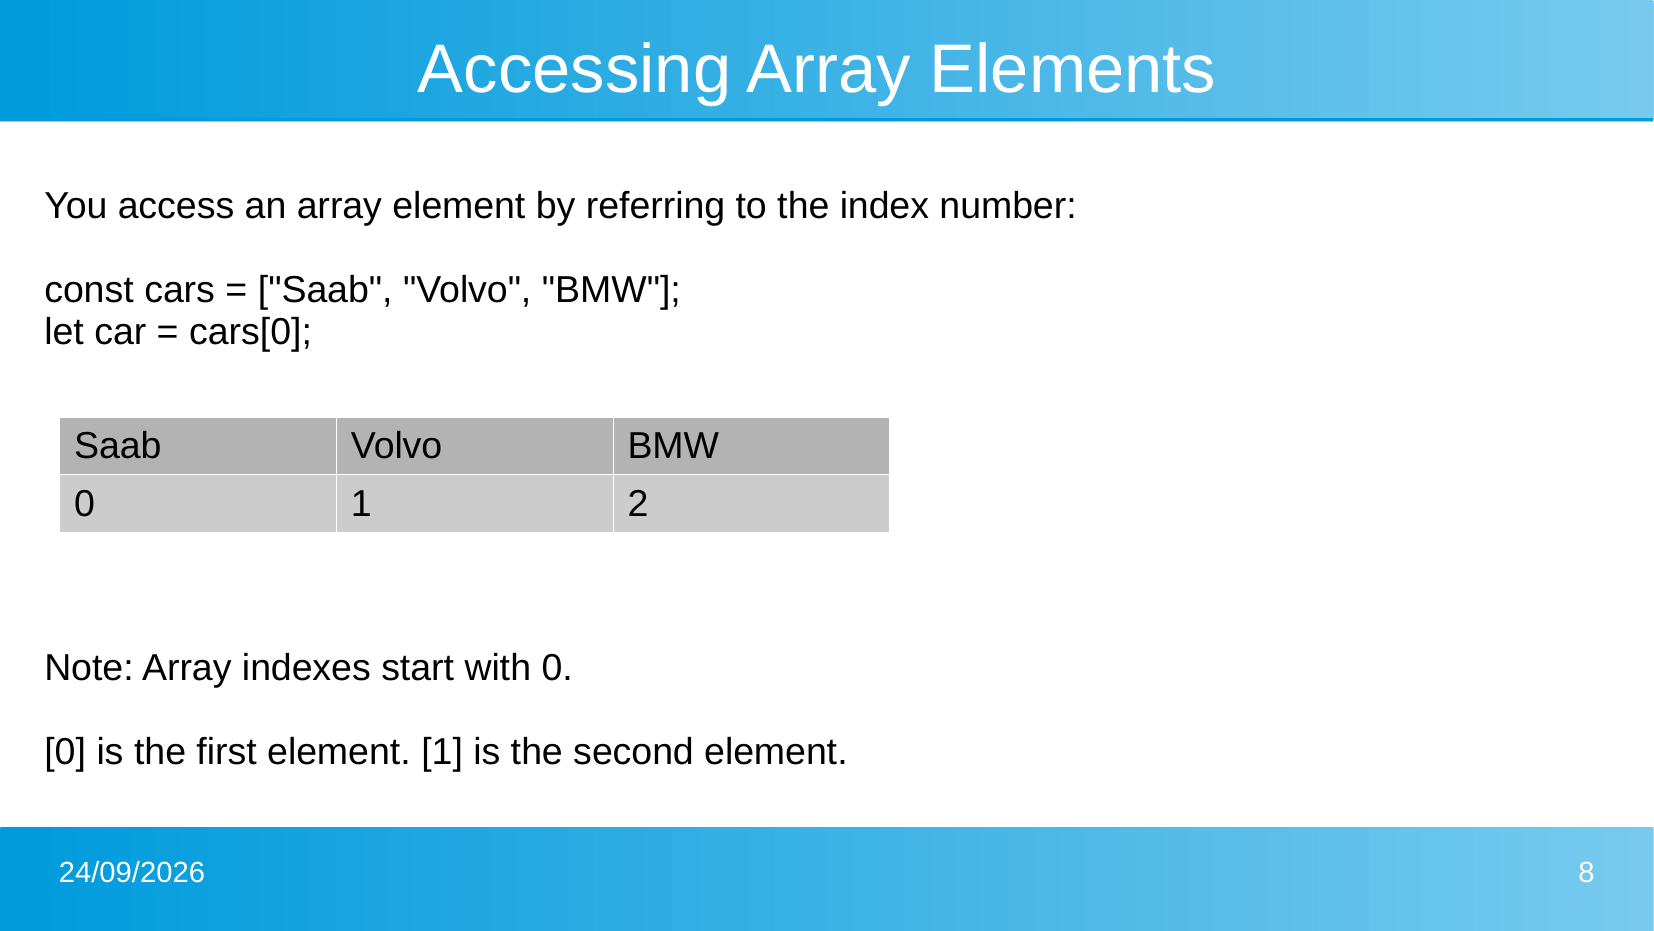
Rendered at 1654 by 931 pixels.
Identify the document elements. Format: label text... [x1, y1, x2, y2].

table_cell 0 [60, 475, 336, 532]
text_box You access an array element by referring to the index number: const cars = ["Saab", "Volvo", "BMW"]; let car = cars[0]; Note: Array indexes start with 0. [0] is the first element. [1] is the second element. [29, 177, 1418, 780]
table_header Saab [60, 418, 336, 474]
table_cell 2 [614, 475, 889, 532]
table_cell 1 [337, 475, 613, 532]
table_header Volvo [337, 418, 613, 474]
table_header BMW [614, 418, 889, 474]
title Accessing Array Elements [59, 29, 1595, 108]
